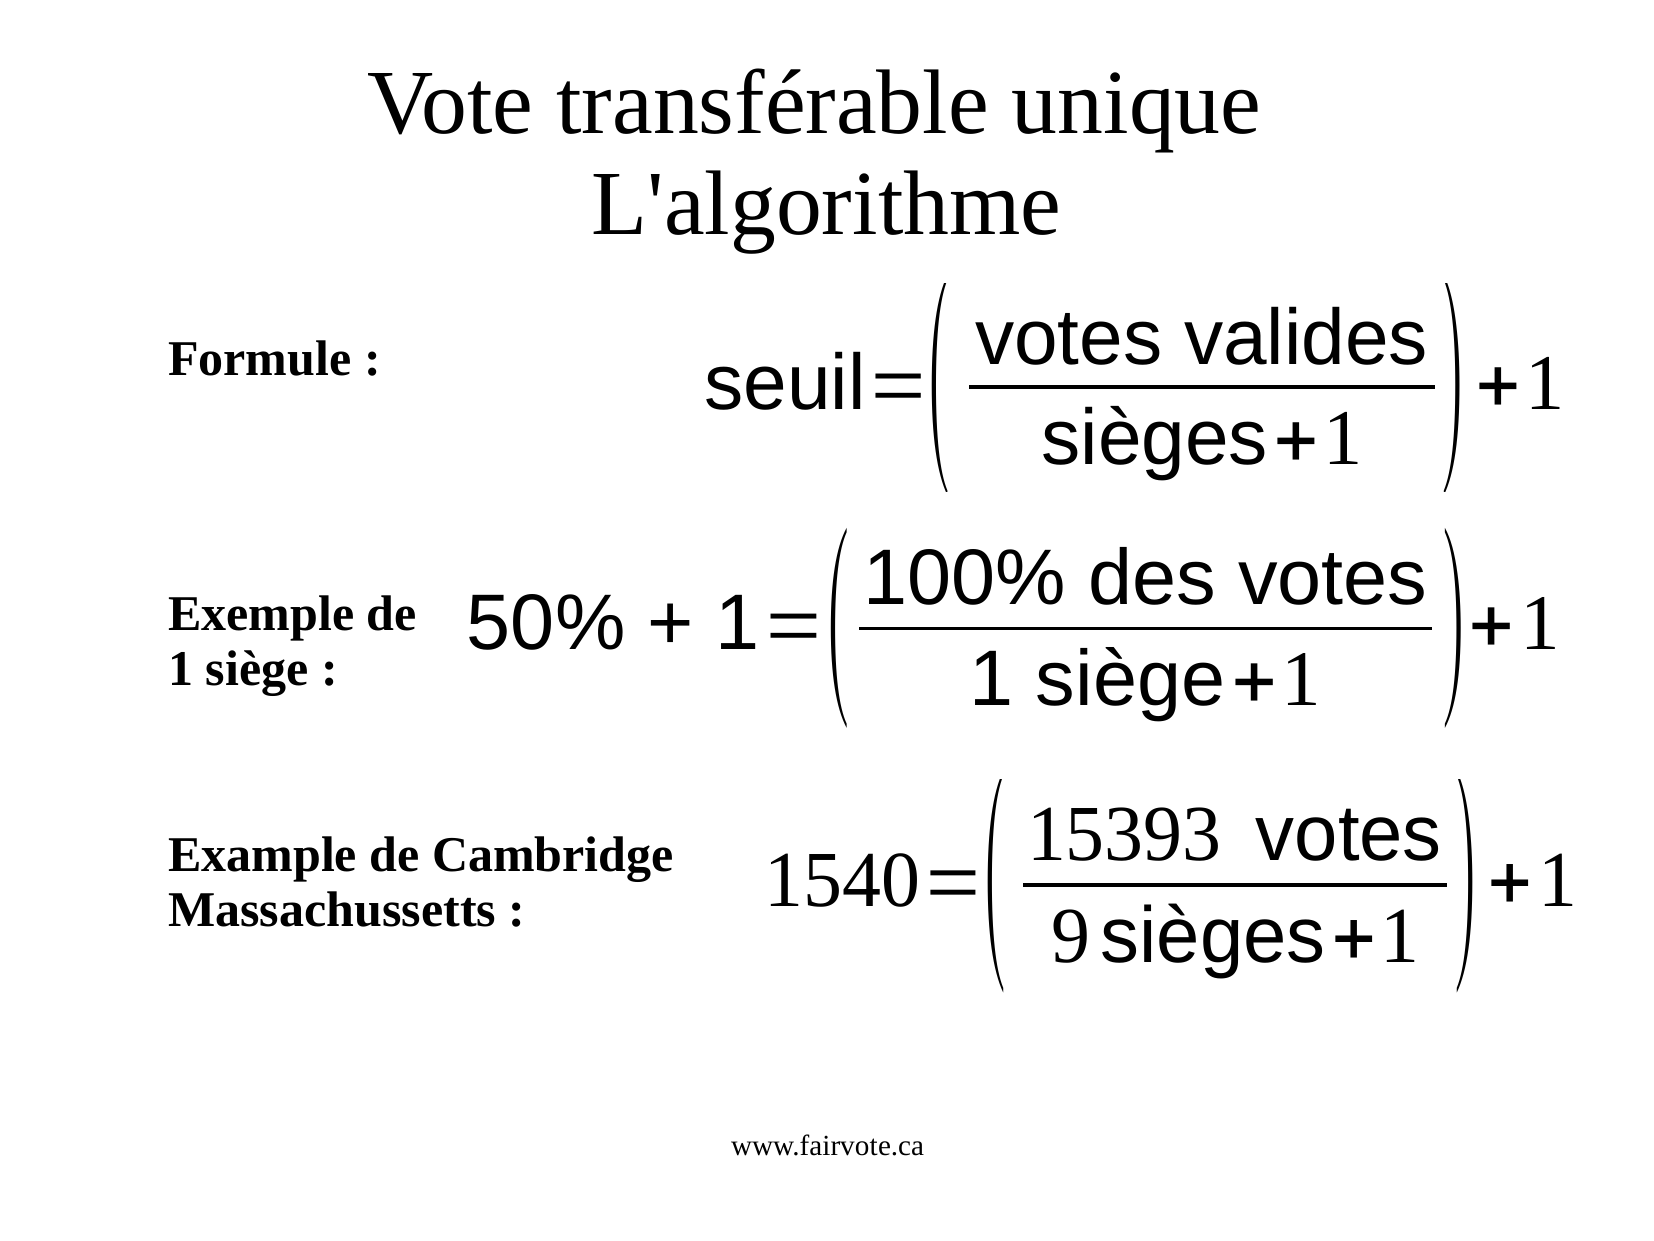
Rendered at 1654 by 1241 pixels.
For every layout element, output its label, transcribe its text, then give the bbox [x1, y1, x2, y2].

chart [758, 779, 1583, 1081]
chart [460, 523, 1566, 733]
text_box Example de Cambridge Massachussetts : [153, 819, 709, 945]
title Vote transférable unique L'algorithme [82, 49, 1571, 257]
chart [696, 283, 1571, 492]
text_box Exemple de 1 siège : [153, 578, 460, 705]
text_box Formule : [153, 323, 709, 430]
